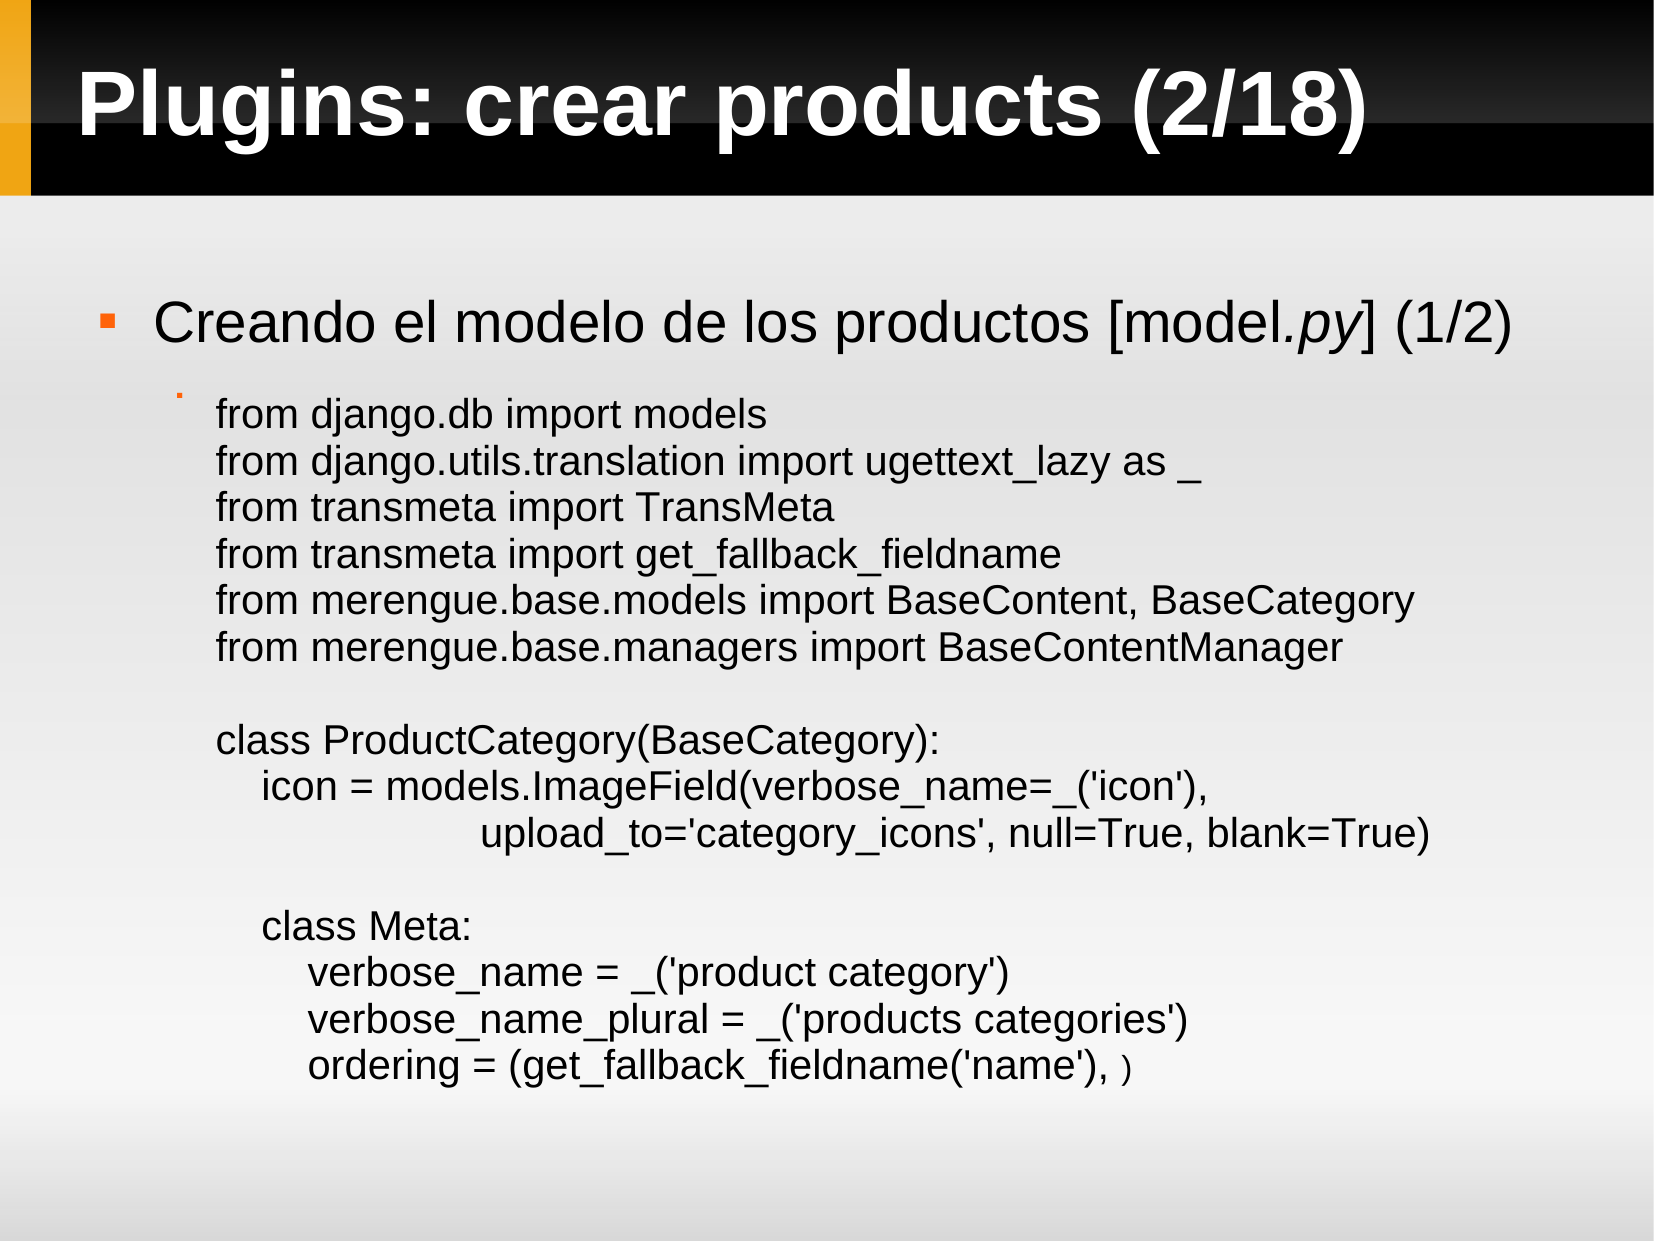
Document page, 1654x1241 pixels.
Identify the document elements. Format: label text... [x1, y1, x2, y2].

list Creando el modelo de los productos [model.py] (1/2) [82, 290, 1571, 383]
text_box from django.db import models from django.utils.translation import ugettext_lazy as _ from transmeta import TransMeta from transmeta import get_fallback_fieldname from merengue.base.models import BaseContent, BaseCategory from merengue.base.managers import BaseContentManager class ProductCategory(BaseCategory): icon = models.ImageField(verbose_name=_('icon'), upload_to='category_icons', null=True, blank=True) class Meta: verbose_name = _('product category') verbose_name_plural = _('products categories') ordering = (get_fallback_fieldname('name'), ) [59, 383, 1602, 1182]
picture [0, 0, 1654, 1241]
title Plugins: crear products (2/18) [76, 0, 1565, 208]
